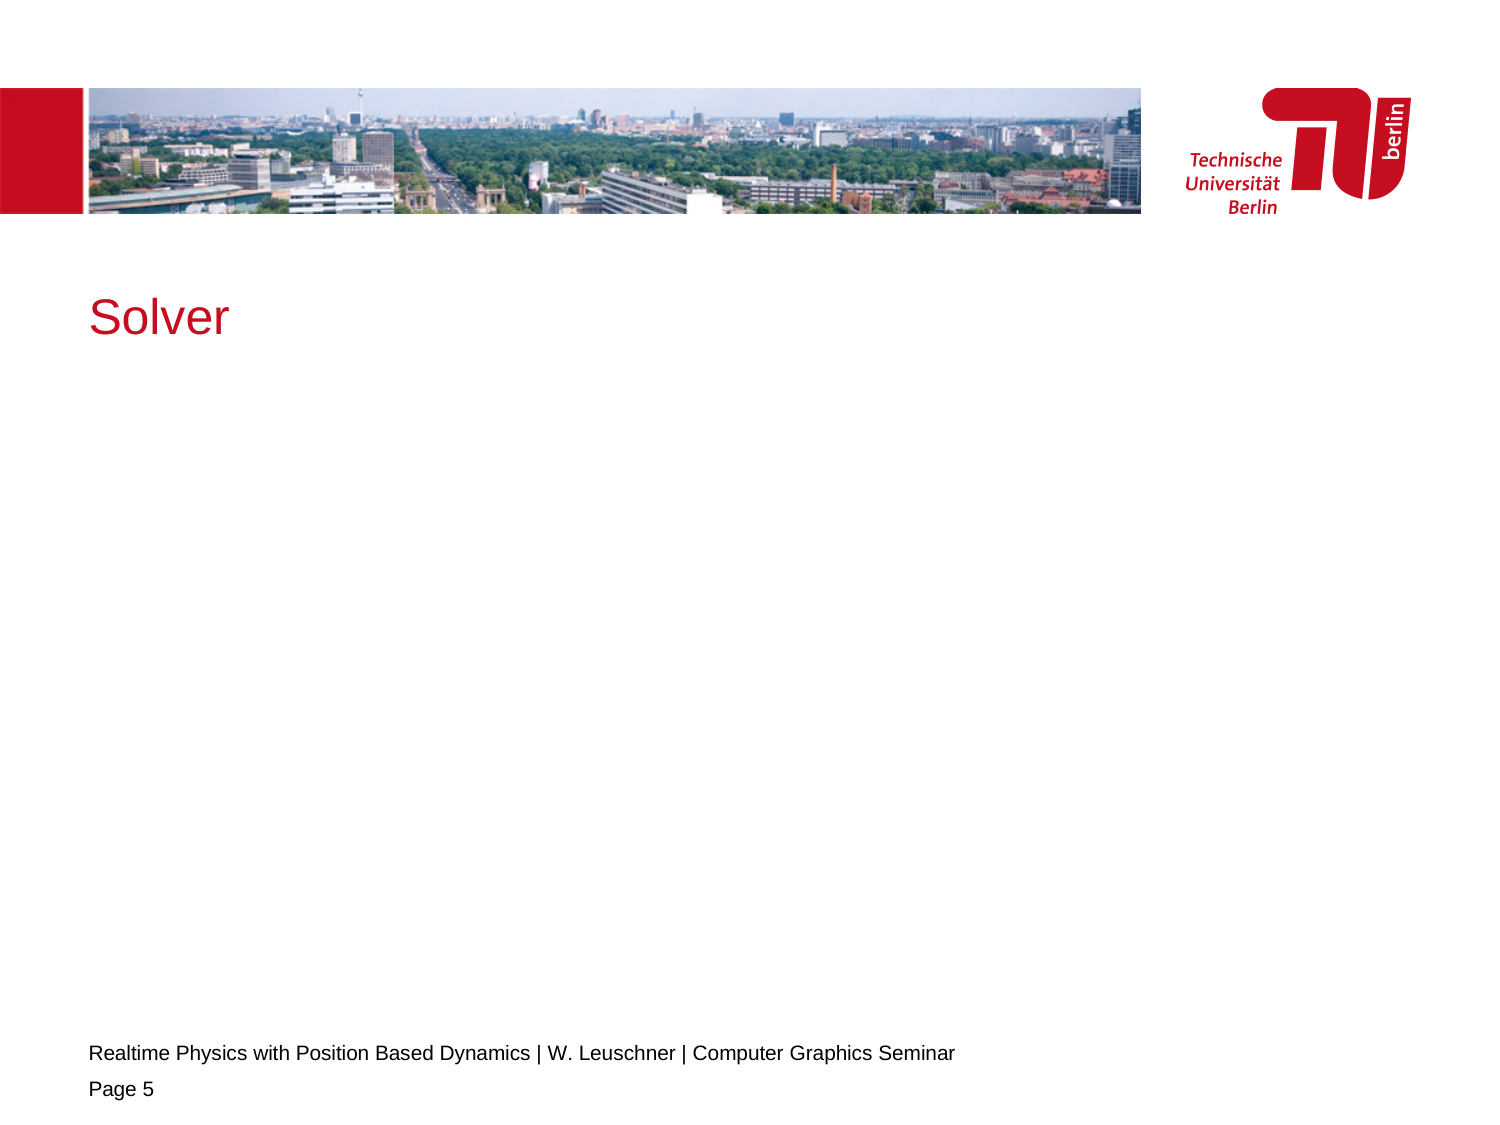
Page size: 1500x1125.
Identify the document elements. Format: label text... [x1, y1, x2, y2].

title Solver [88, 281, 1411, 345]
picture [1186, 88, 1411, 214]
picture [0, 88, 1141, 214]
